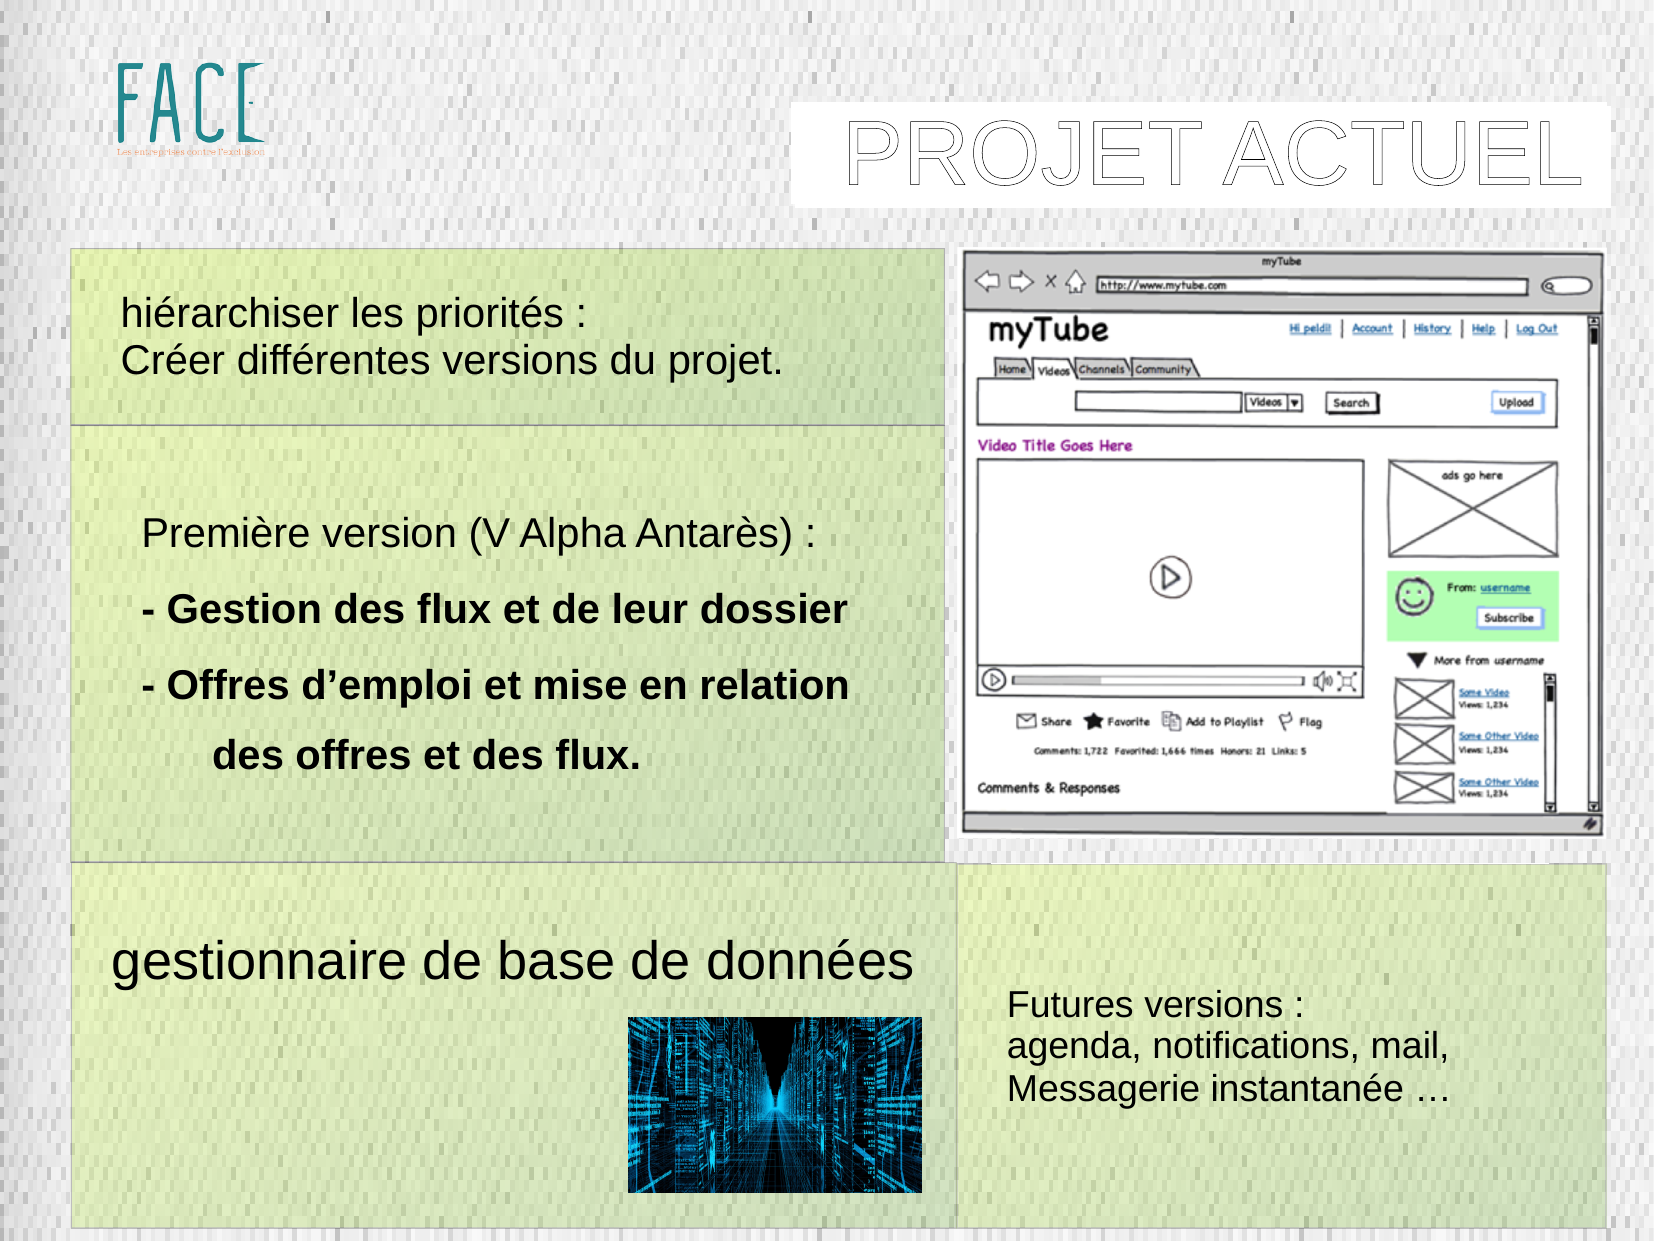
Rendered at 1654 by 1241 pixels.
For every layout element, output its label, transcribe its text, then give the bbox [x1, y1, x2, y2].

picture [0, 0, 1654, 1241]
text_box gestionnaire de base de données [70, 862, 957, 1229]
text_box hiérarchiser les priorités : Créer différentes versions du projet. [70, 248, 945, 426]
list Première version (V Alpha Antarès) : - Gestion des flux et de leur dossier - Offres d’emploi et mise en relation des offres et des flux. [70, 426, 945, 862]
text_box Futures versions : agenda, notifications, mail, Messagerie instantanée … [956, 863, 1607, 1229]
title PROJET ACTUEL [755, 49, 1607, 257]
